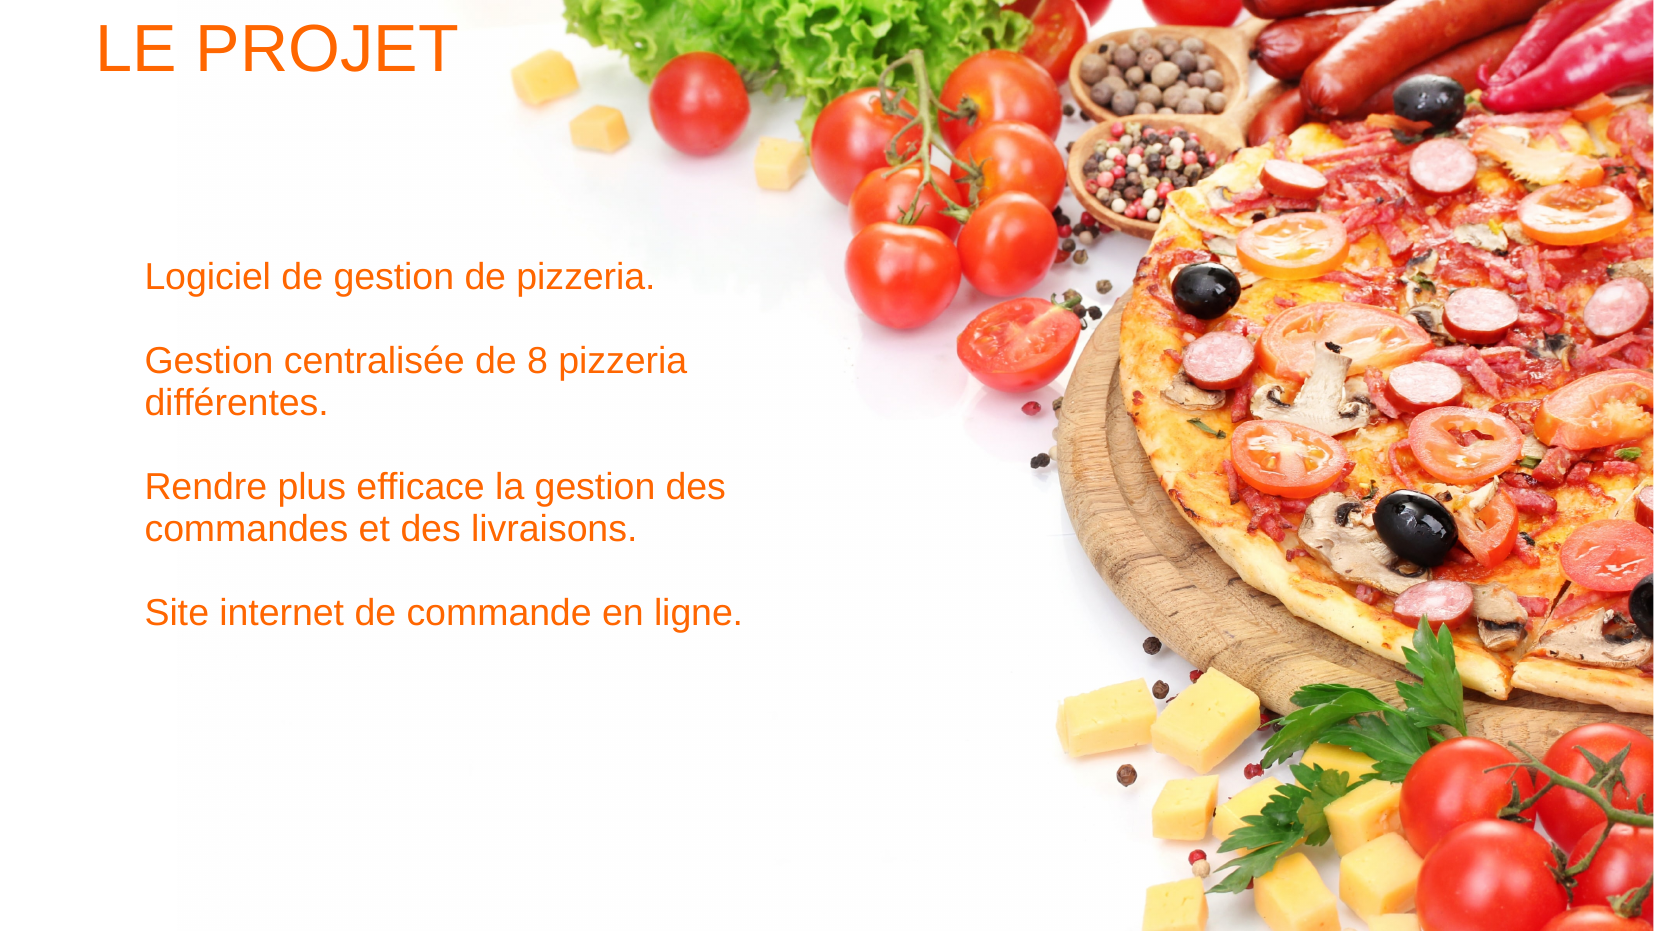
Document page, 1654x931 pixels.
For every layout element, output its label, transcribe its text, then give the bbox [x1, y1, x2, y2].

title LE PROJET [0, 0, 615, 173]
text_box Logiciel de gestion de pizzeria. Gestion centralisée de 8 pizzeria différentes. Rendre plus efficace la gestion des commandes et des livraisons. Site internet de commande en ligne. [129, 248, 854, 809]
picture [177, 0, 1654, 931]
